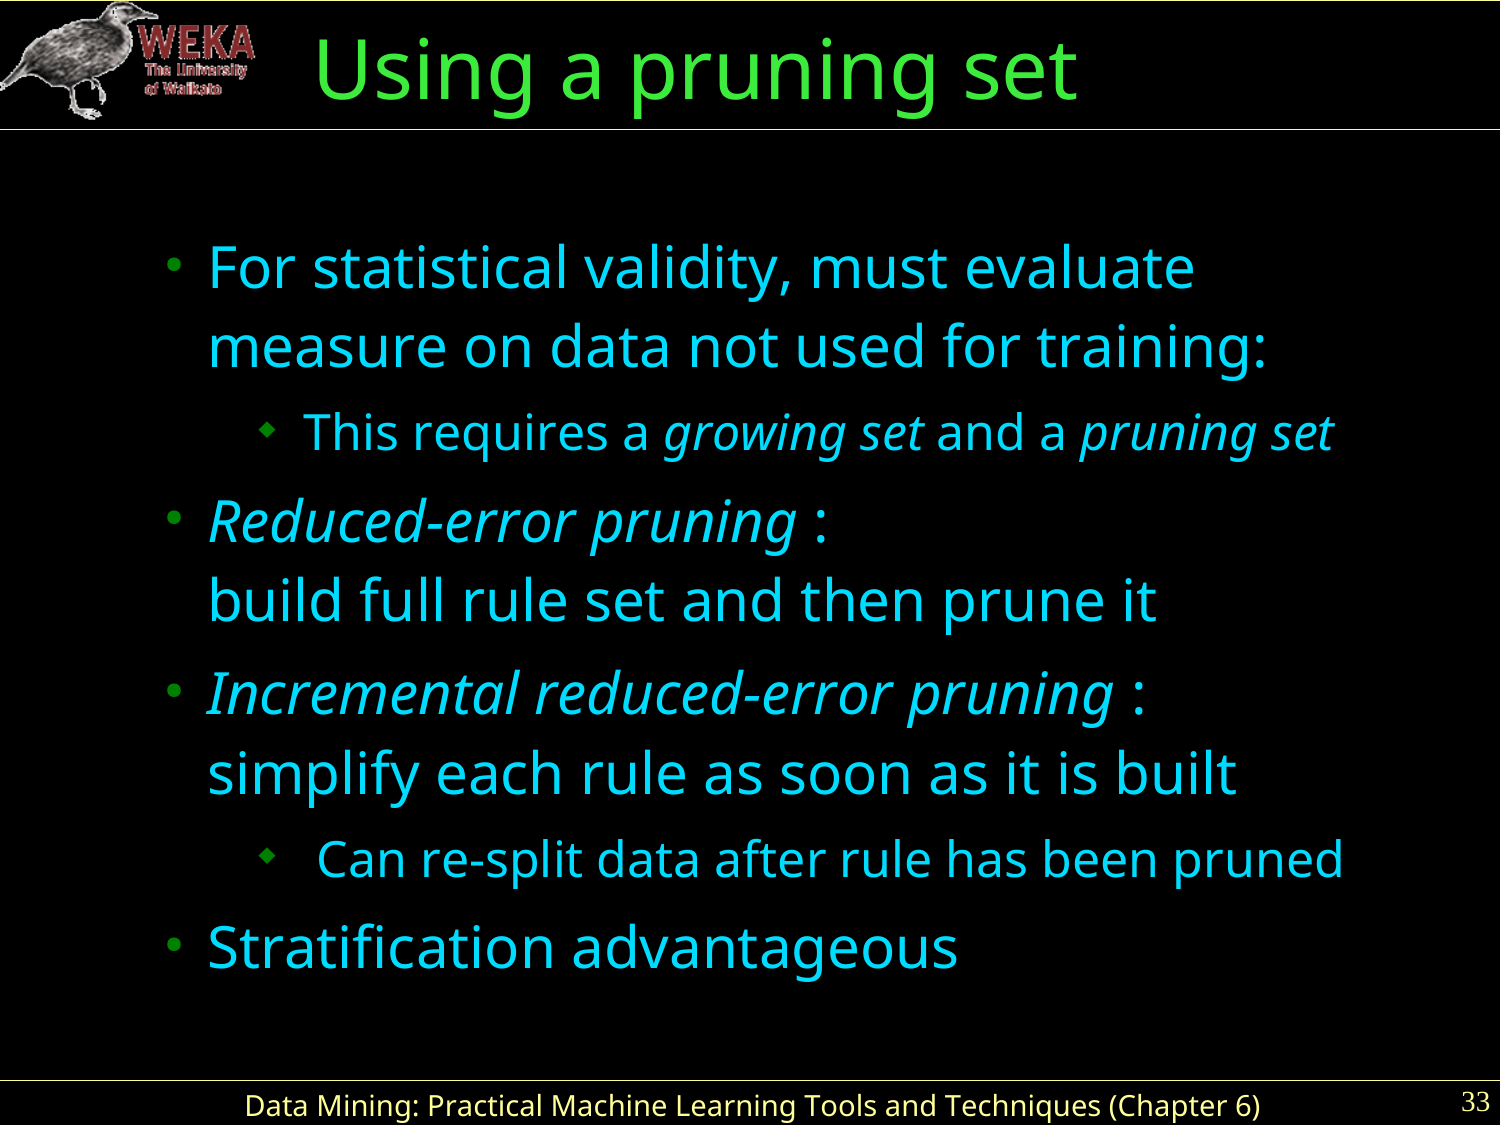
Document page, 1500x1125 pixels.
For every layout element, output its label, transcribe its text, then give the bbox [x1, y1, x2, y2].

title Using a pruning set [297, 0, 1500, 148]
picture [0, 1, 266, 129]
list For statistical validity, must evaluate measure on data not used for training: This requires a growing set and a pruning set Reduced-error pruning : build full rule set and then prune it Incremental reduced-error pruning : simplify each rule as soon as it is built Can re-split data after rule has been pruned Stratification advantageous [149, 218, 1388, 894]
